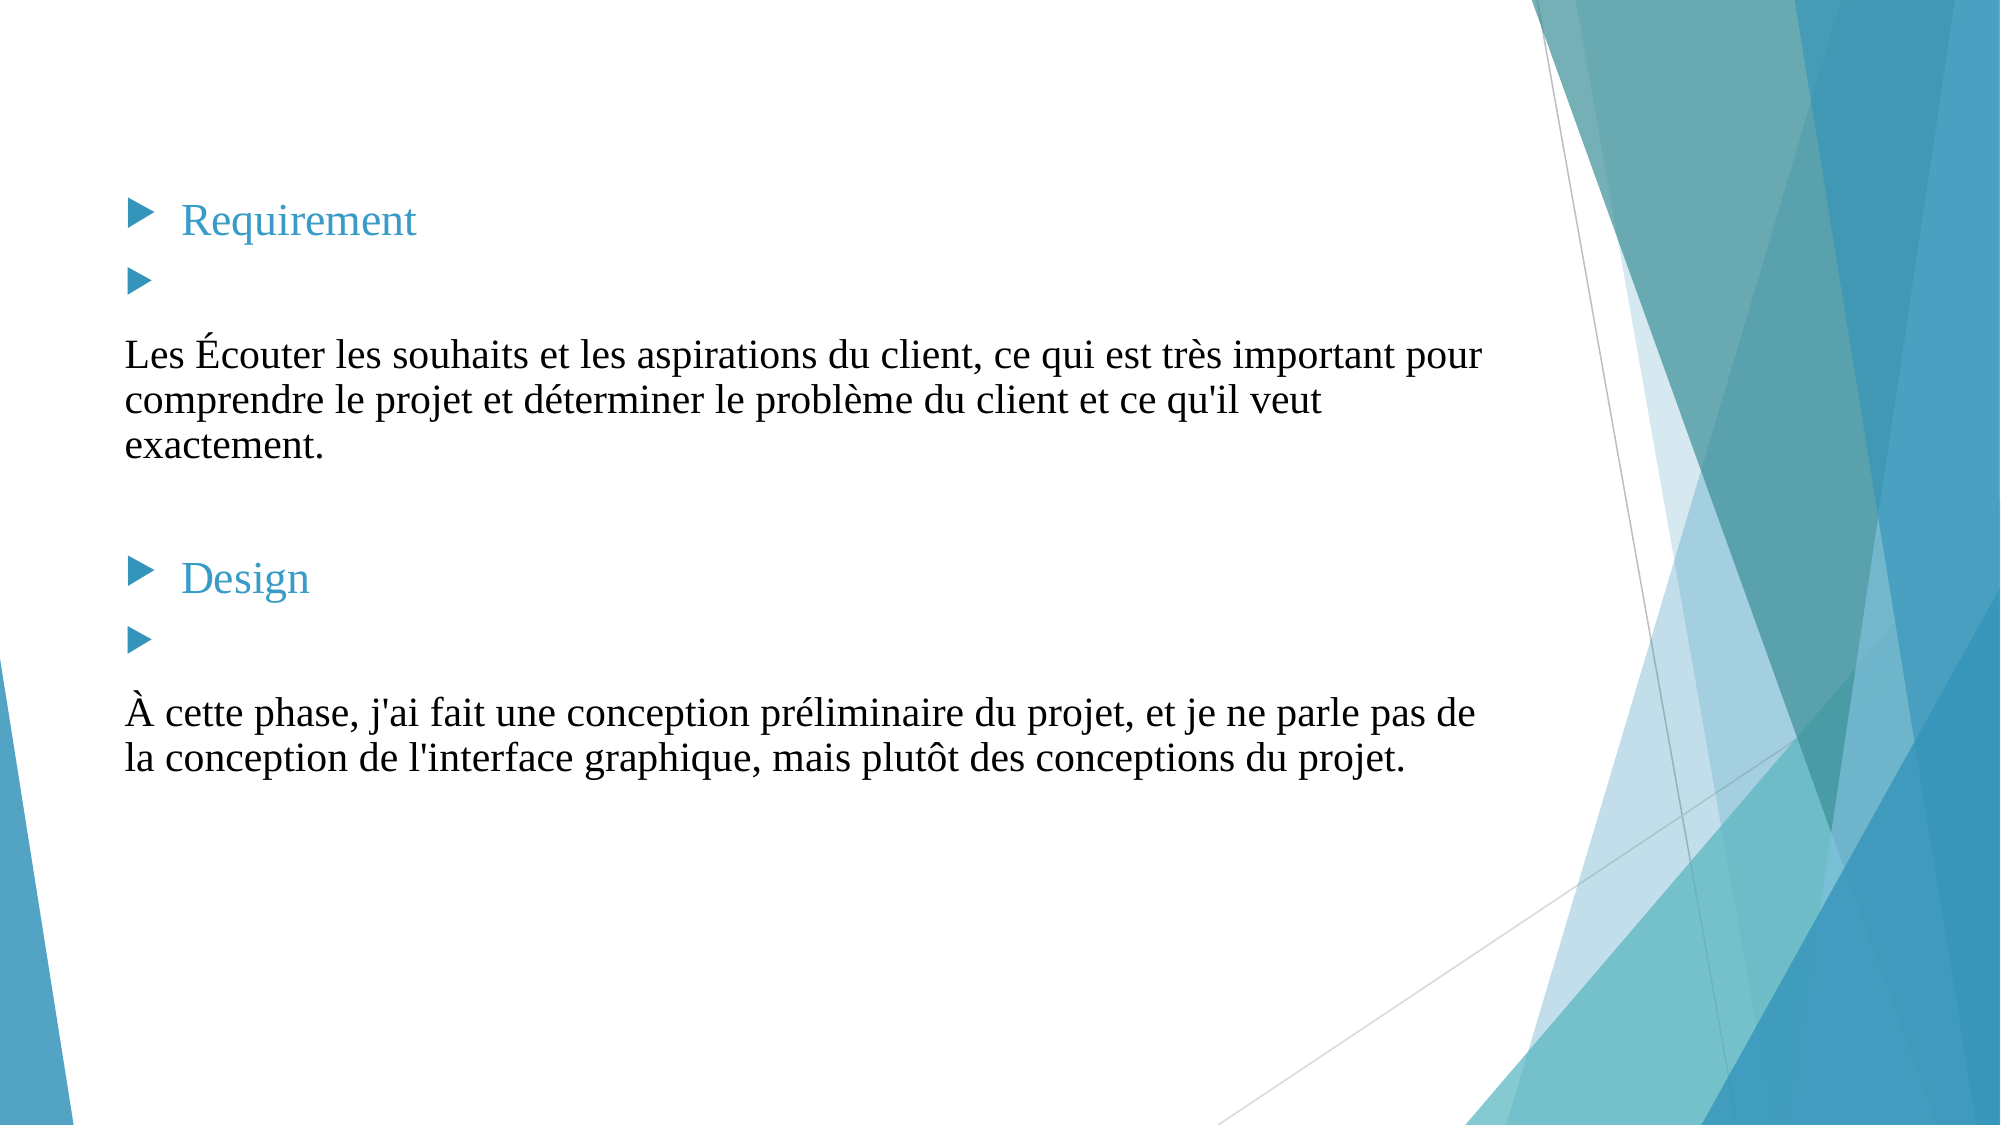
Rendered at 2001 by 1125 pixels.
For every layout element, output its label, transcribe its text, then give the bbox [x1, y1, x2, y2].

list Requirement Les Écouter les souhaits et les aspirations du client, ce qui est très important pour comprendre le projet et déterminer le problème du client et ce qu'il veut exactement. Design À cette phase, j'ai fait une conception préliminaire du projet, et je ne parle pas de la conception de l'interface graphique, mais plutôt des conceptions du projet. [109, 188, 1520, 826]
